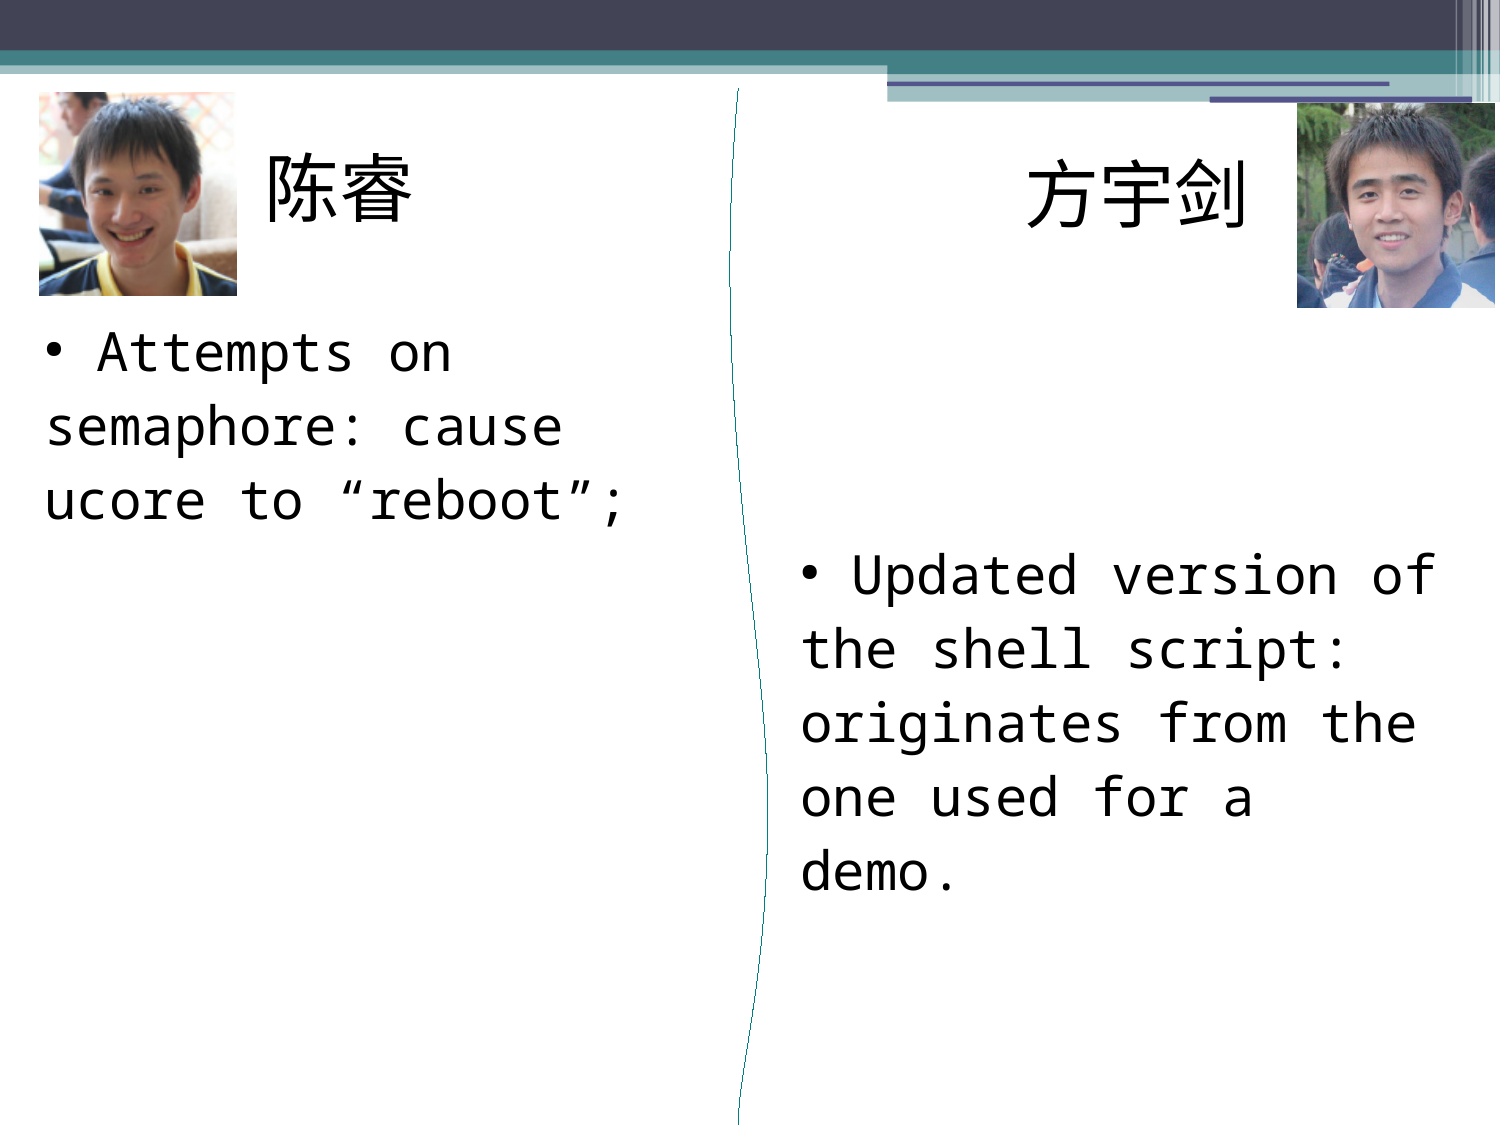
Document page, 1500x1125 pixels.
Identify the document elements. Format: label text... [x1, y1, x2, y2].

text_box 陈睿 [236, 140, 443, 243]
text_box 方宇剑 [1003, 145, 1270, 266]
text_box Attempts on semaphore: cause ucore to “reboot”; [29, 306, 709, 1093]
text_box Updated version of the shell script: originates from the one used for a demo. [785, 307, 1465, 1094]
picture [39, 92, 237, 296]
picture [1297, 103, 1495, 308]
